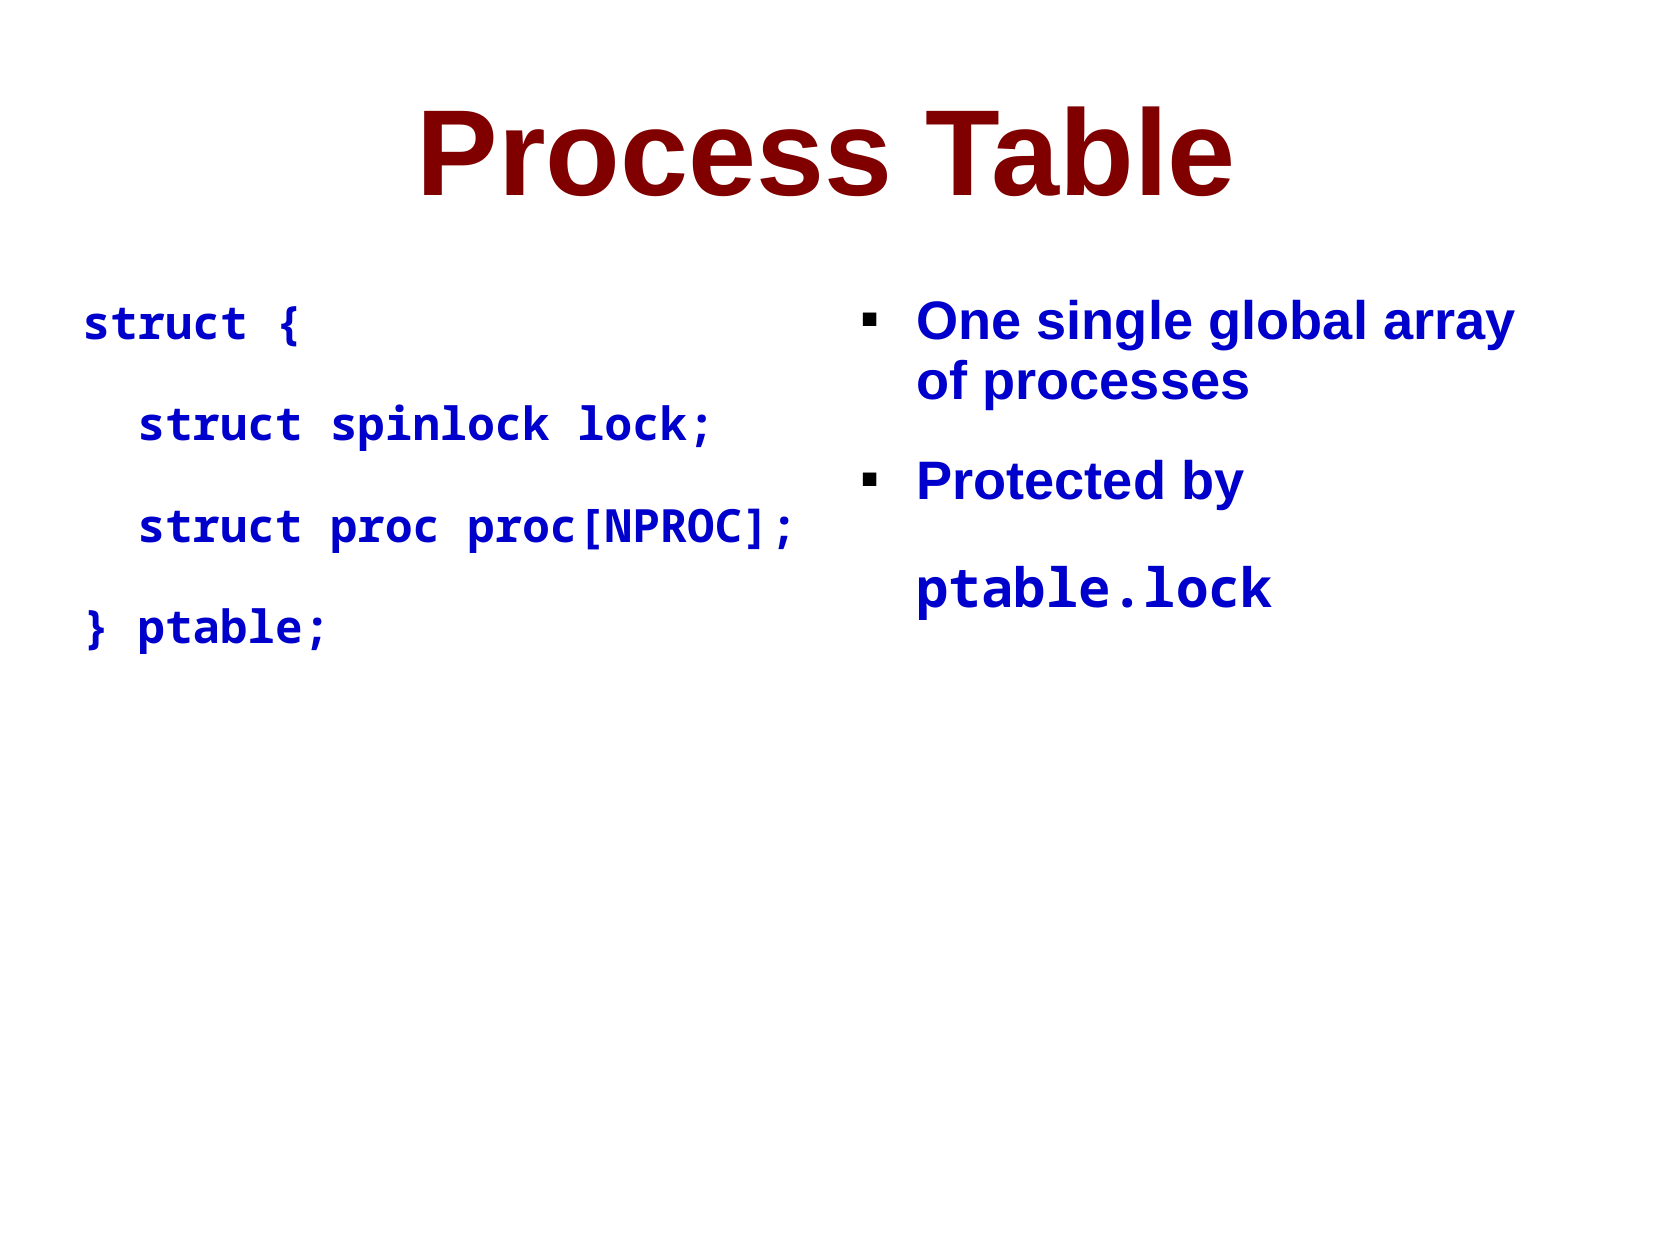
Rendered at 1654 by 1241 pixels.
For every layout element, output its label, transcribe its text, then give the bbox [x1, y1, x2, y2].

list One single global array of processes Protected by ptable.lock [845, 290, 1572, 1010]
title Process Table [82, 49, 1571, 257]
list struct { struct spinlock lock; struct proc proc[NPROC]; } ptable; [82, 290, 809, 1010]
